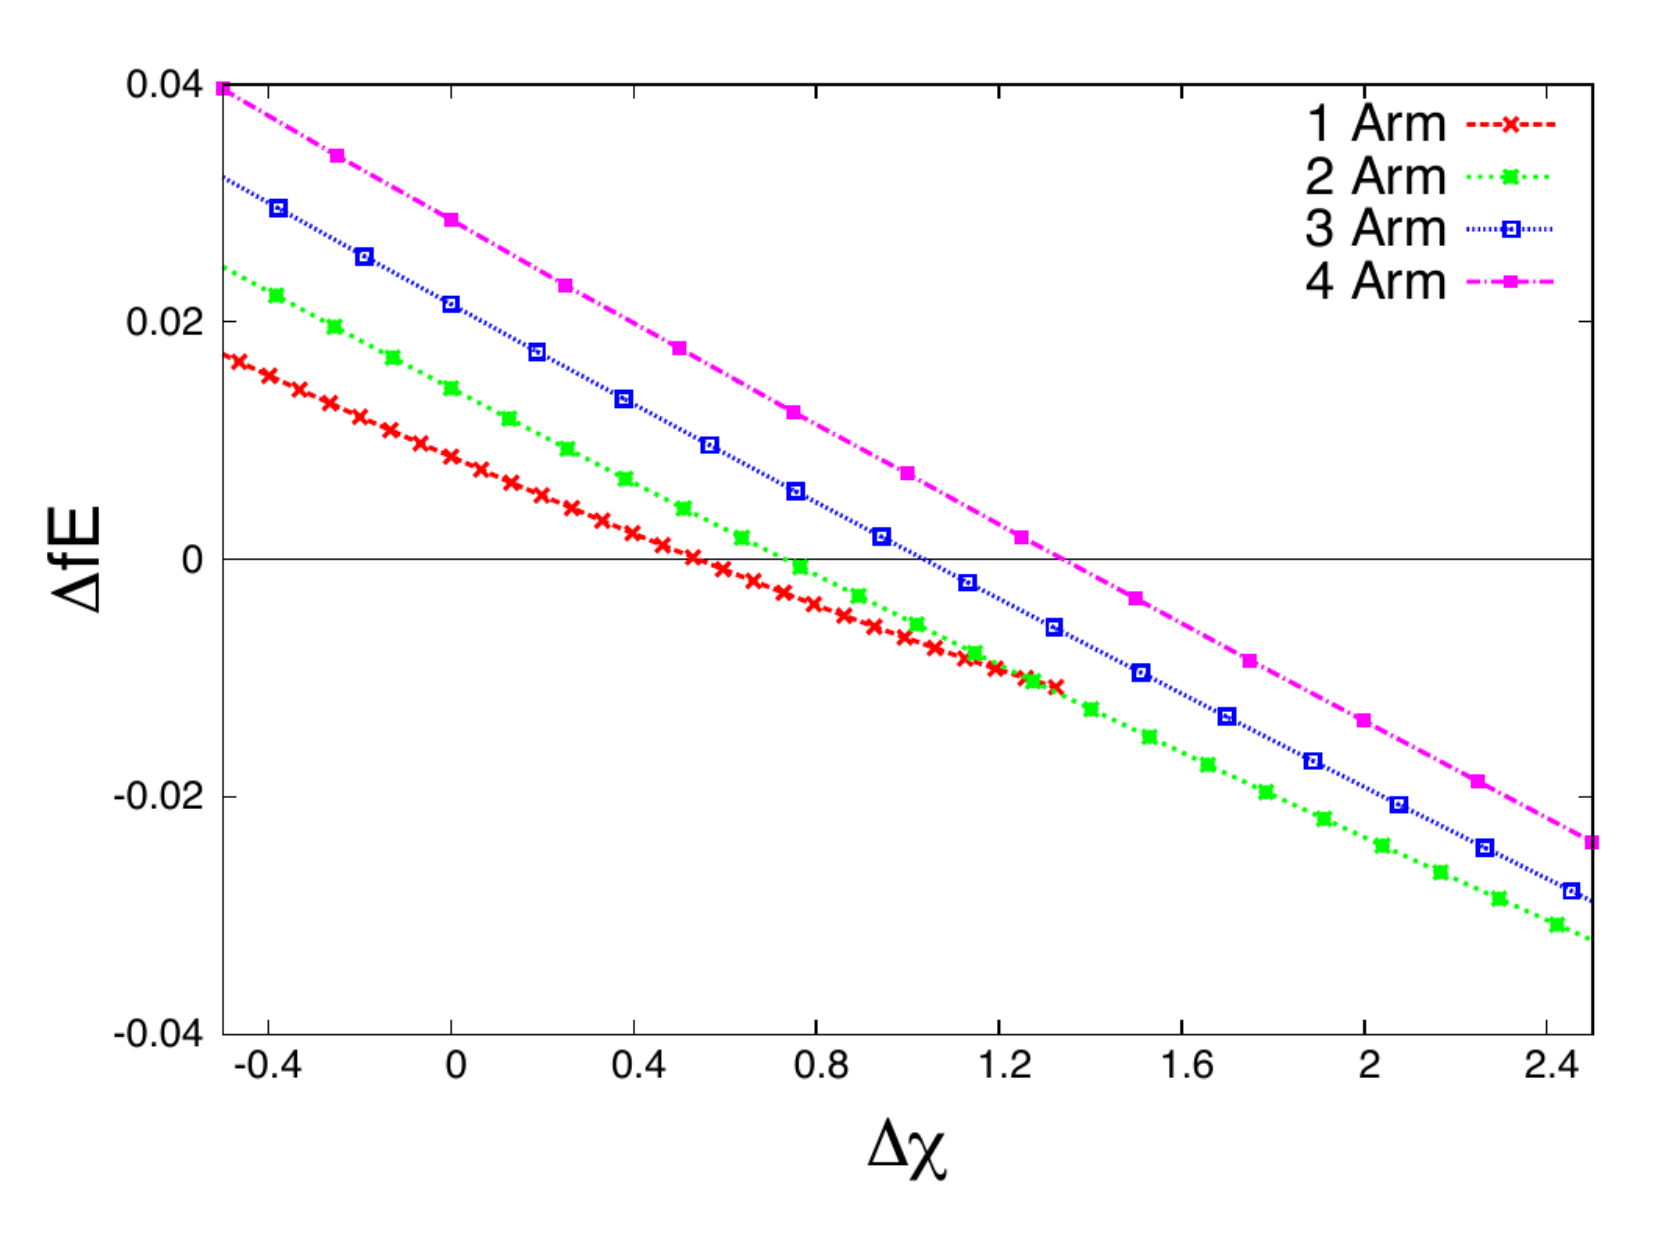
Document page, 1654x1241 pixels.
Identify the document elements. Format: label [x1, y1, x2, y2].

picture [35, 52, 1618, 1189]
